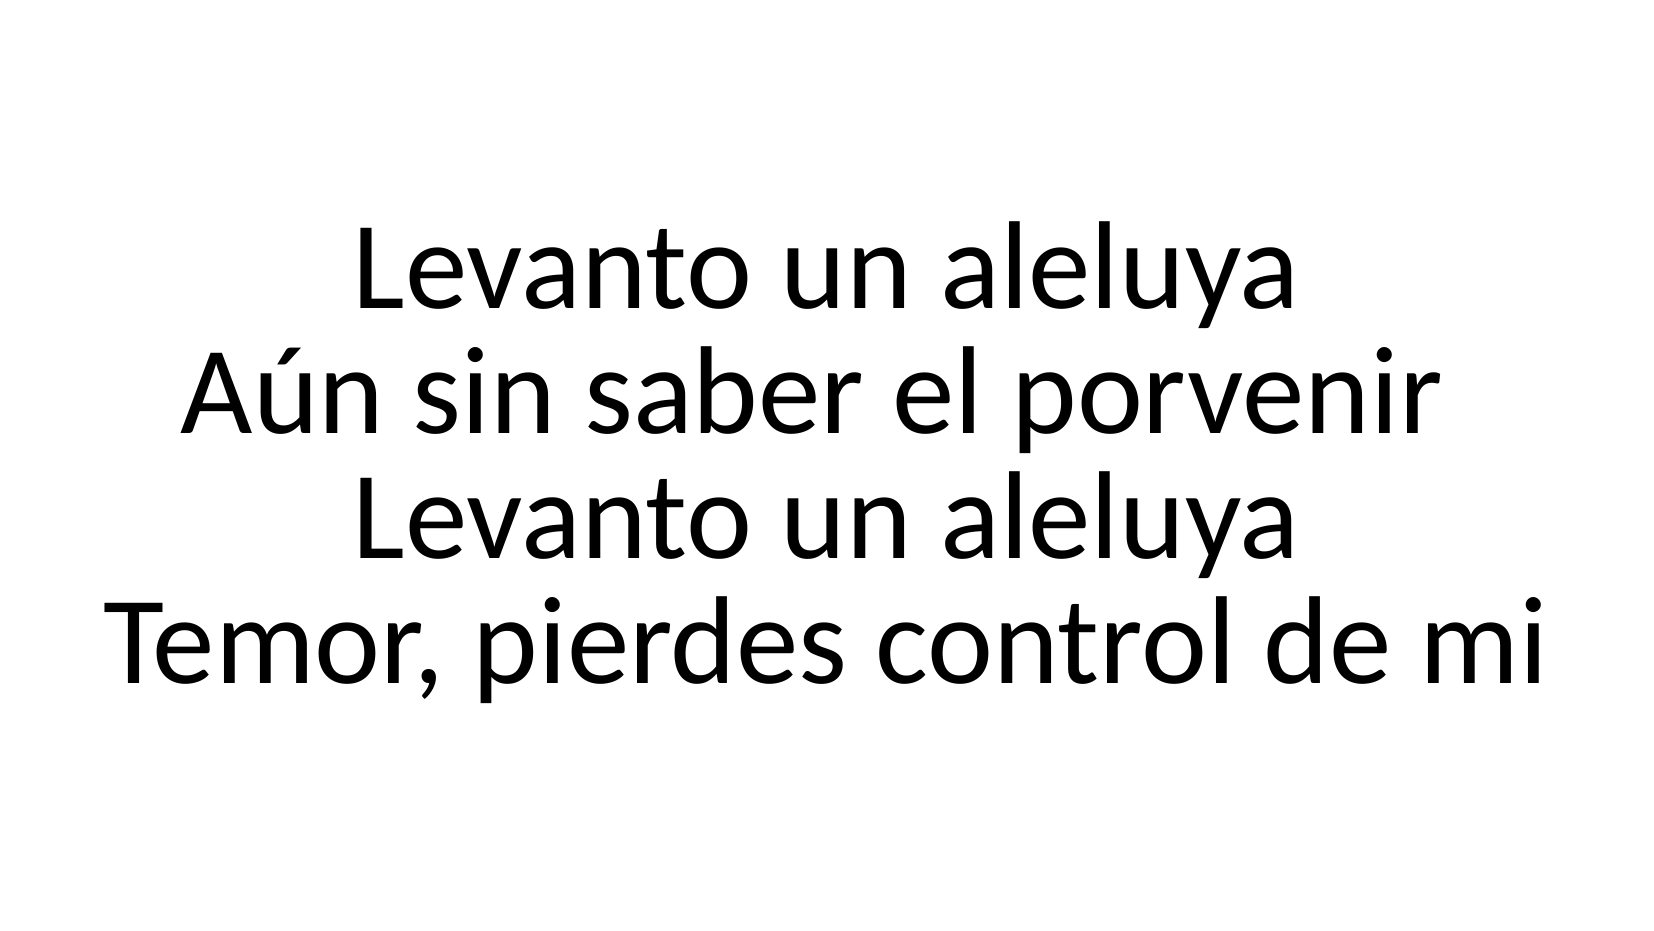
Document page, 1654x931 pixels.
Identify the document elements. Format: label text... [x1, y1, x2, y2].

title Levanto un aleluya Aún sin saber el porvenir Levanto un aleluya Temor, pierdes control de mi [0, 0, 1654, 931]
